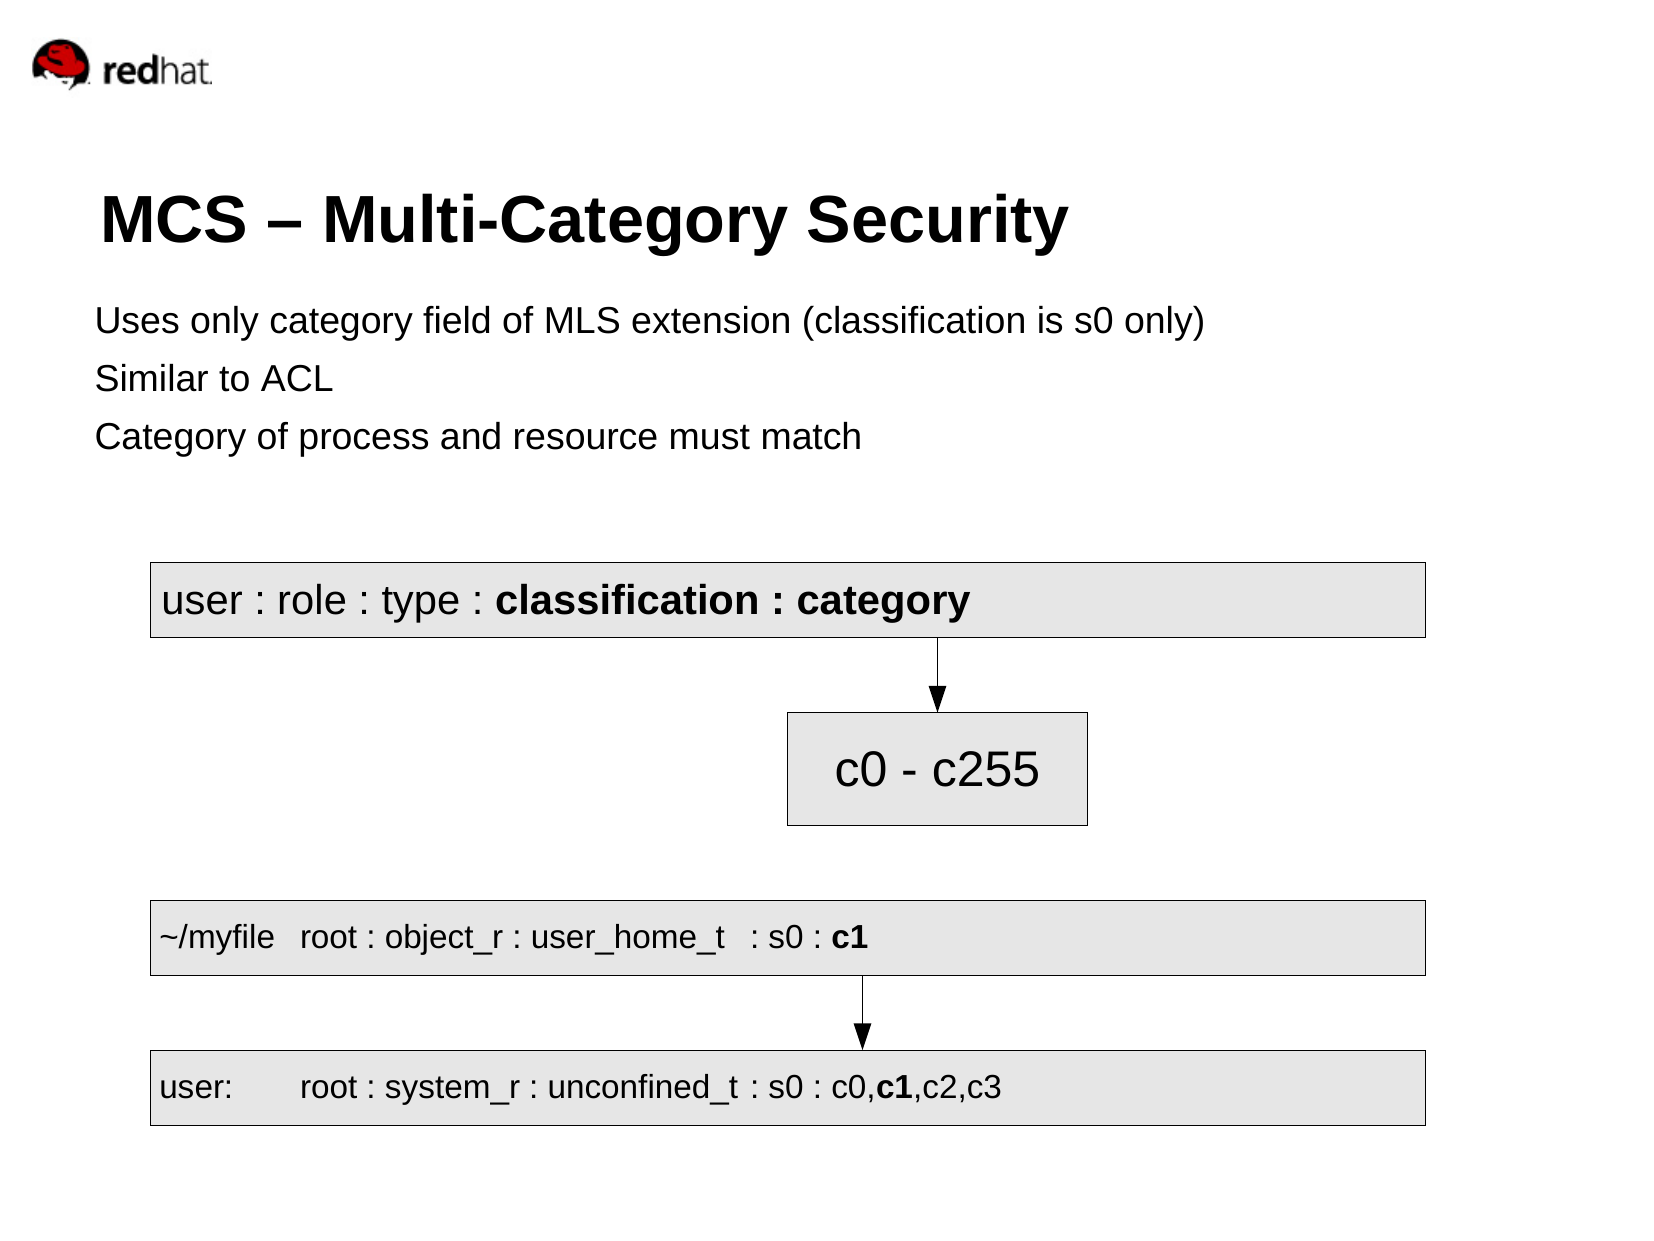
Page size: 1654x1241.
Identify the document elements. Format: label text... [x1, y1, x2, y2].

text_box c0 - c255 [787, 712, 1088, 826]
text_box ~/myfile root : object_r : user_home_t : s0 : c1 [150, 900, 1426, 976]
title MCS – Multi-Category Security [100, 164, 1506, 275]
list Uses only category field of MLS extension (classification is s0 only) Similar to ACL Category of process and resource must match [94, 300, 1501, 1201]
text_box user: root : system_r : unconfined_t : s0 : c0,c1,c2,c3 [150, 1050, 1426, 1126]
text_box user : role : type : classification : category [150, 562, 1426, 638]
picture [31, 37, 212, 98]
